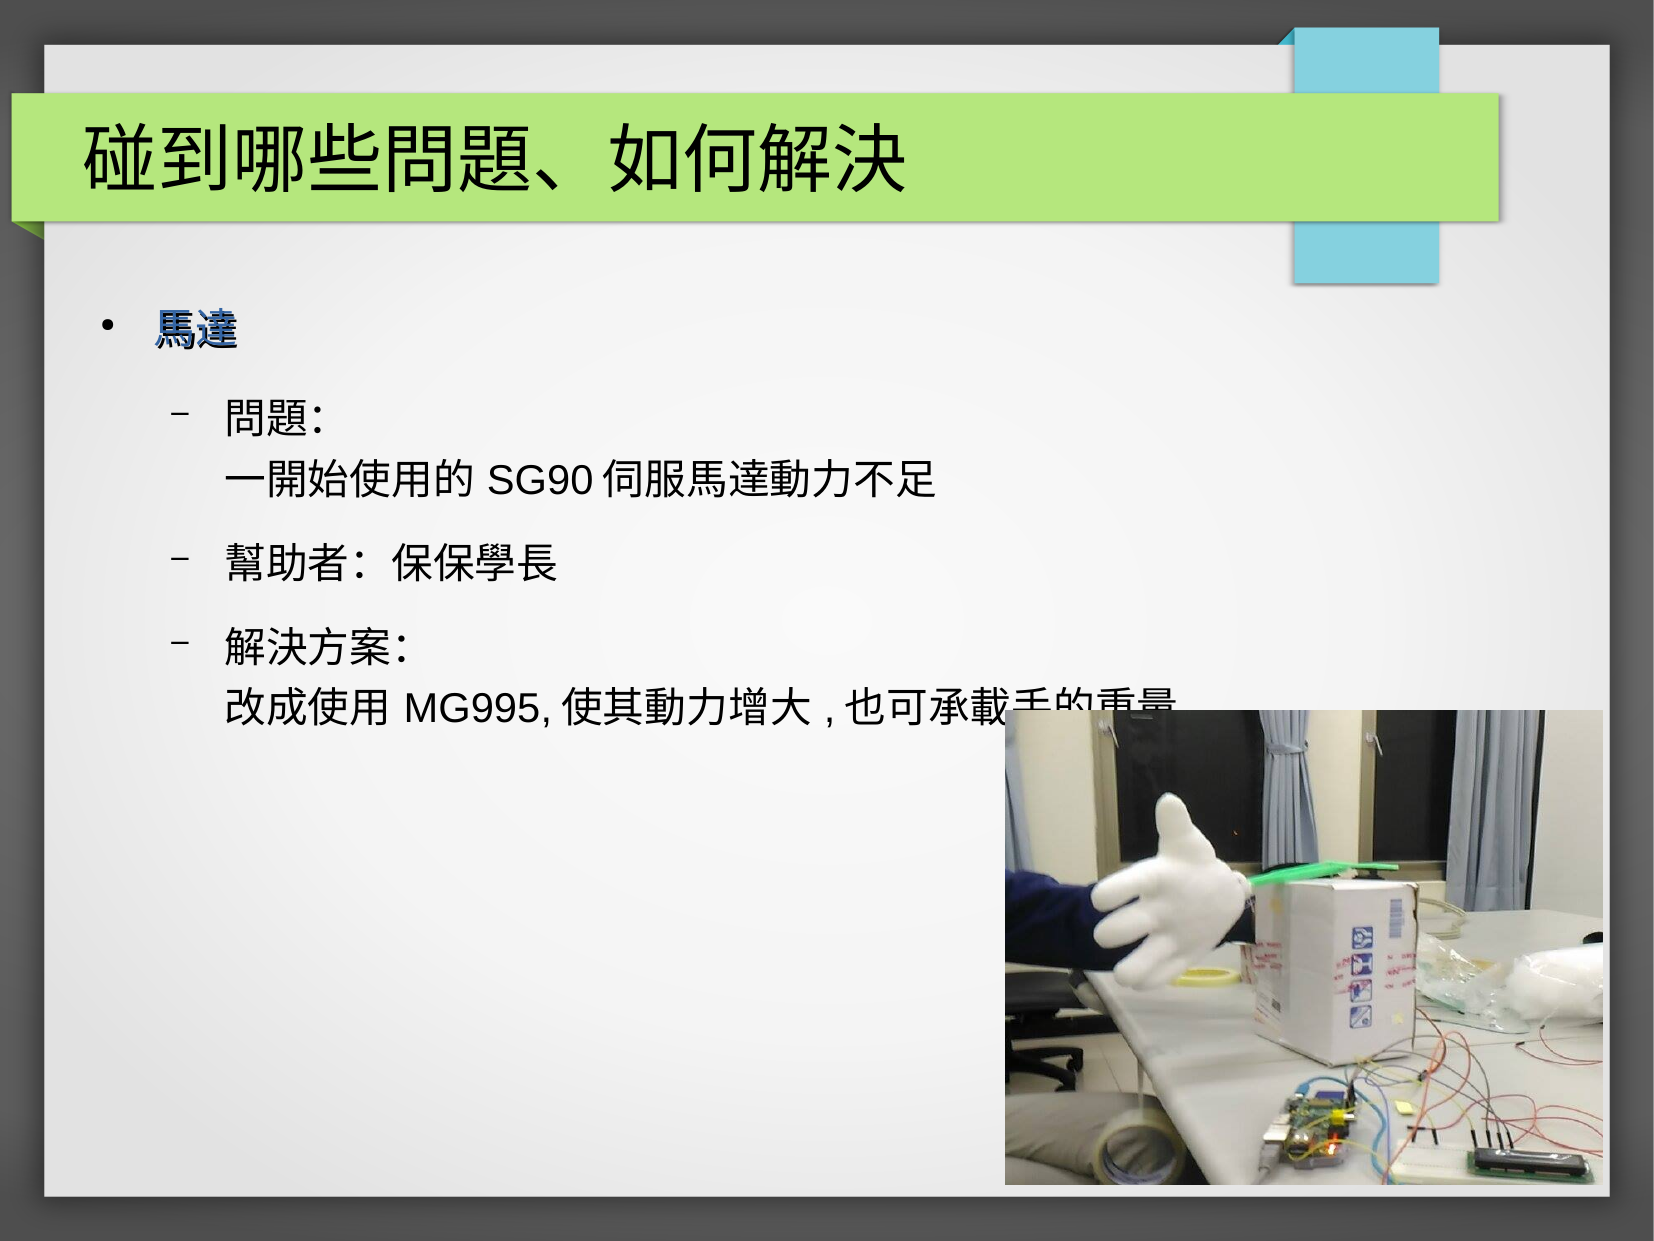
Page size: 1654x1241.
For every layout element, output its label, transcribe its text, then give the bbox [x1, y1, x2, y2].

title 碰到哪些問題、如何解決 [82, 94, 1264, 213]
list 馬達 問題： 一開始使用的SG90伺服馬達動力不足 幫助者：保保學長 解決方案： 改成使用MG995,使其動力增大,也可承載手的重量 [82, 295, 1571, 1015]
picture [0, 0, 1654, 1241]
